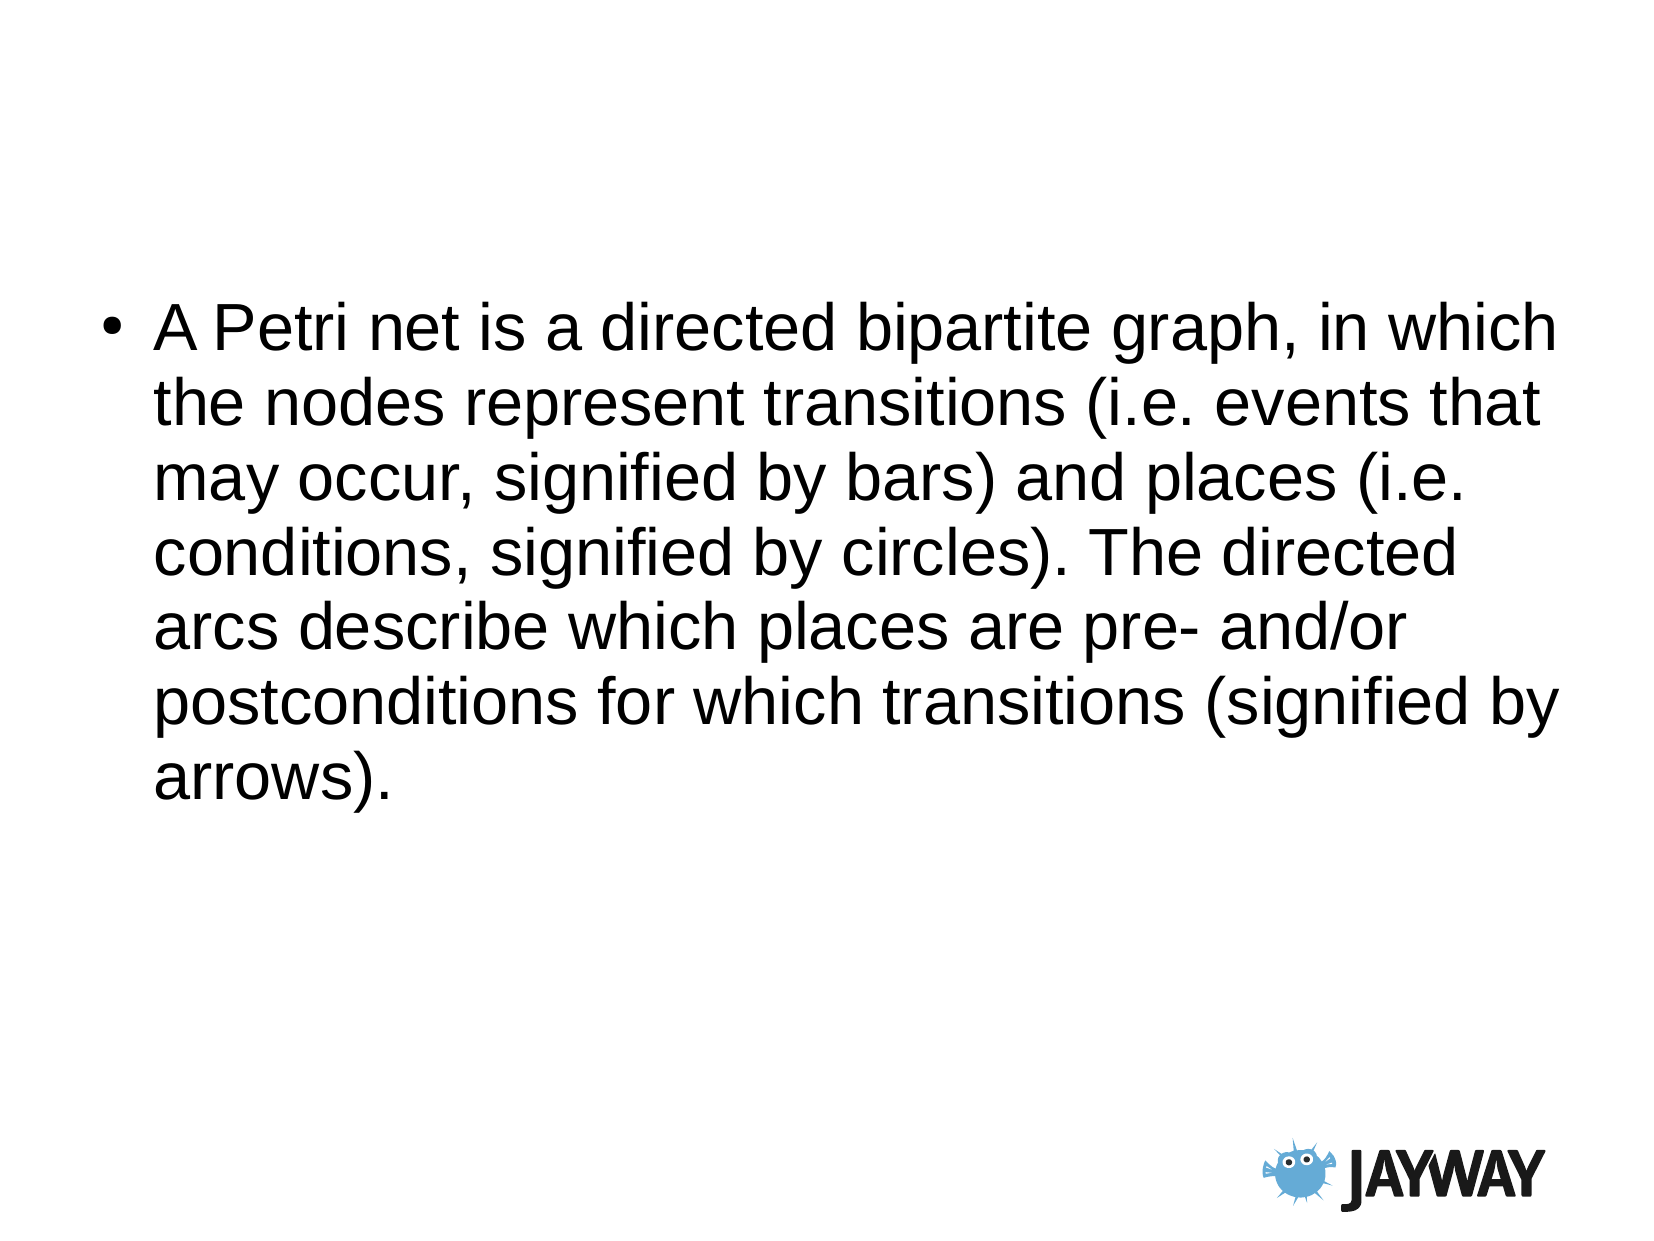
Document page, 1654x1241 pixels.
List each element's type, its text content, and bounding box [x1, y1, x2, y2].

list A Petri net is a directed bipartite graph, in which the nodes represent transitions (i.e. events that may occur, signified by bars) and places (i.e. conditions, signified by circles). The directed arcs describe which places are pre- and/or postconditions for which transitions (signified by arrows). [82, 290, 1571, 1109]
